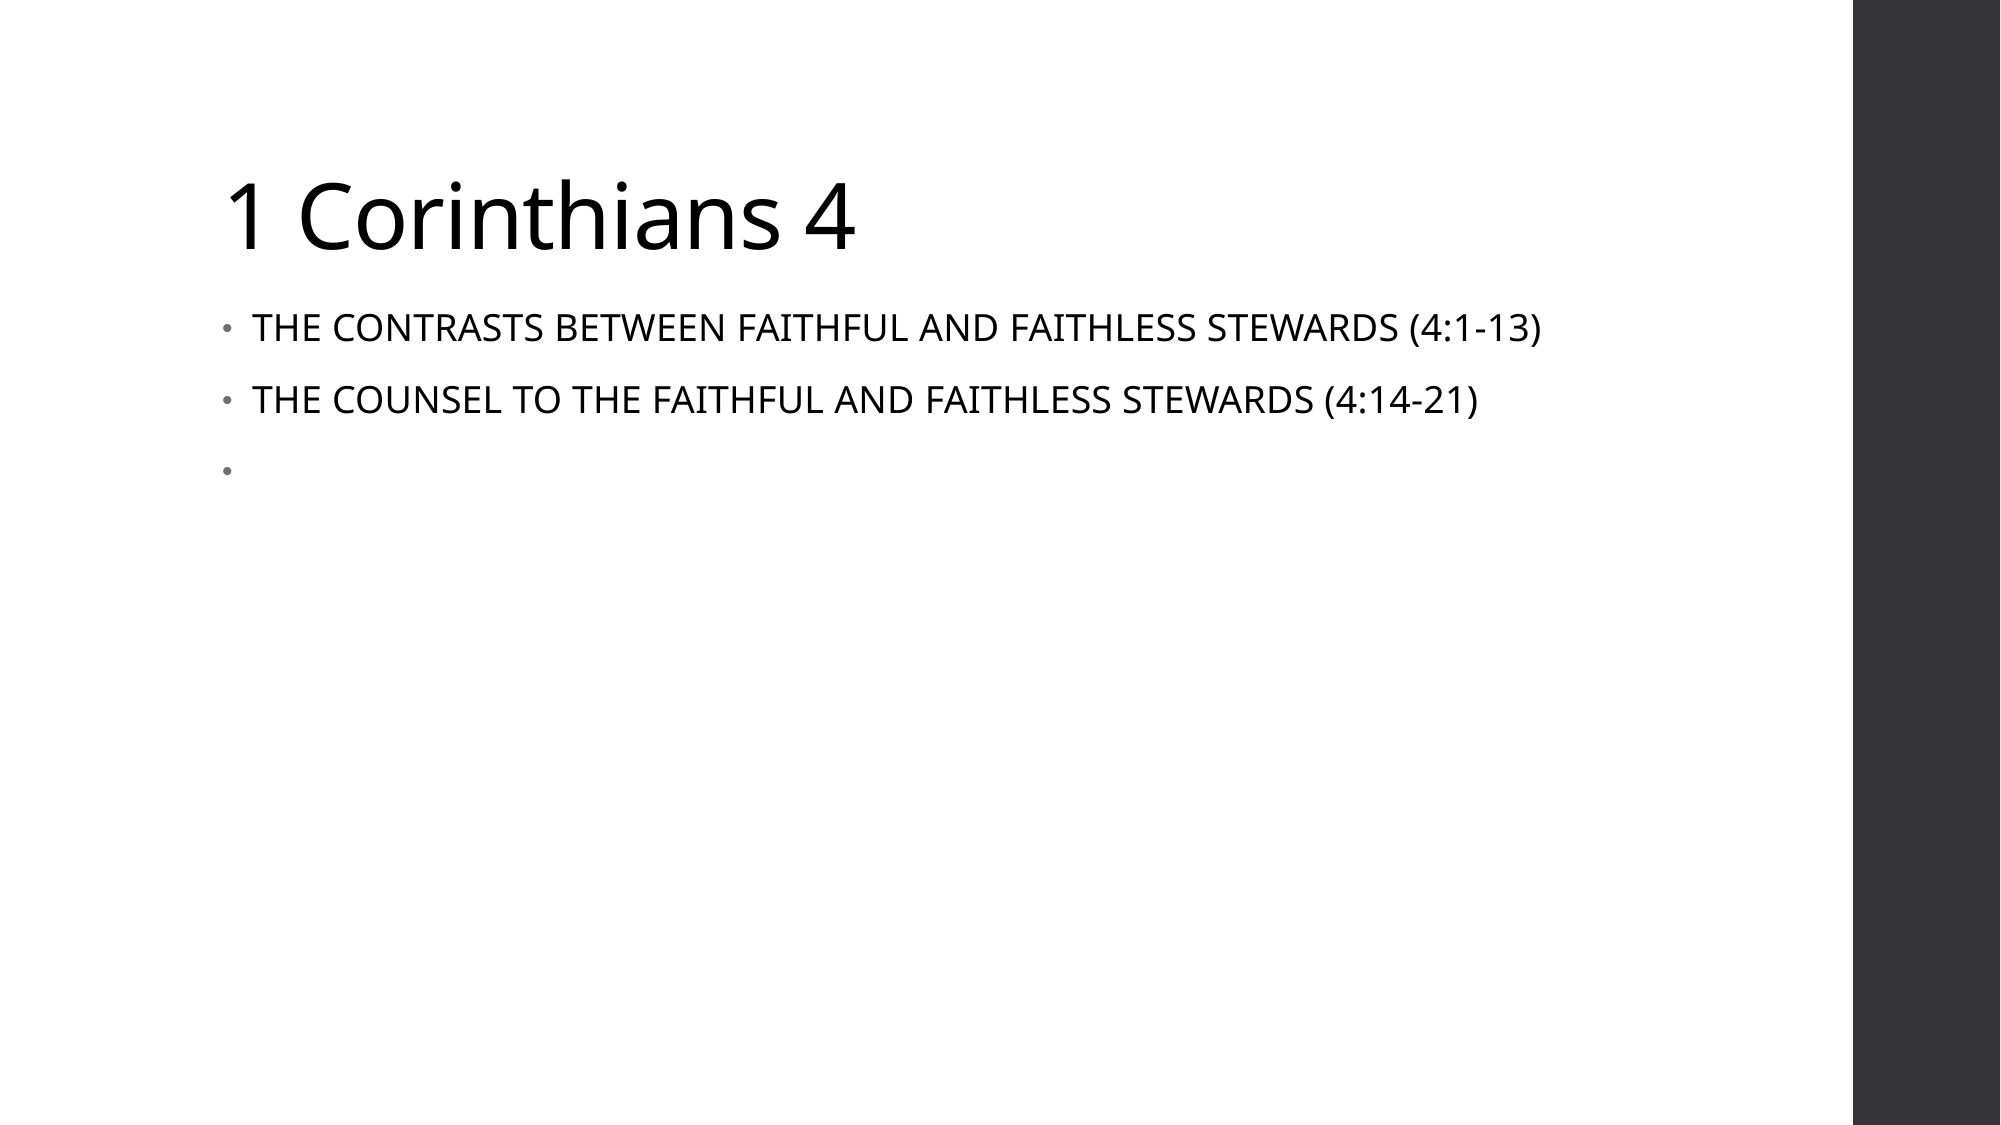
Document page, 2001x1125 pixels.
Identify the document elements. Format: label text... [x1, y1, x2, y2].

title 1 Corinthians 4 [206, 60, 1797, 278]
list THE CONTRASTS BETWEEN FAITHFUL AND FAITHLESS STEWARDS (4:1-13) THE COUNSEL TO THE FAITHFUL AND FAITHLESS STEWARDS (4:14-21) [206, 299, 1617, 1014]
